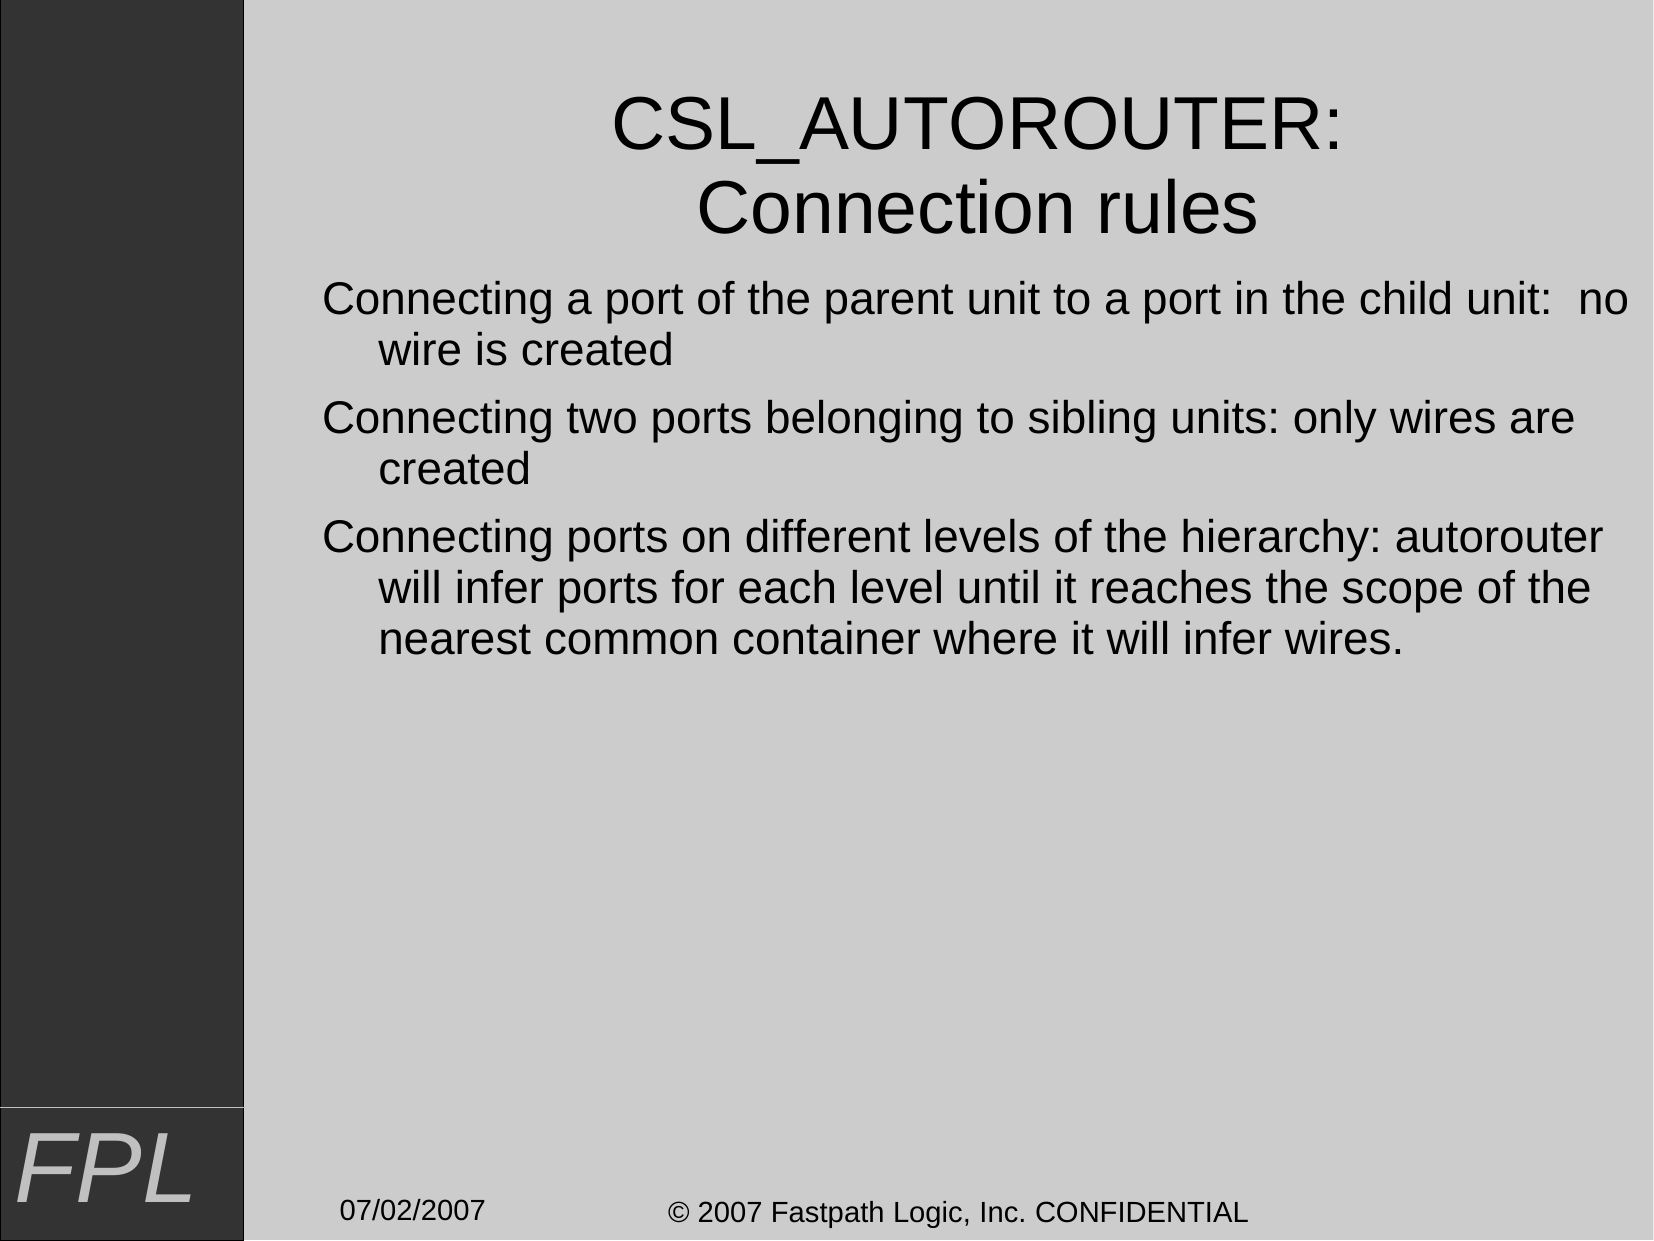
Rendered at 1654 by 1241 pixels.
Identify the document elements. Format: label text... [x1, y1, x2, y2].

title CSL_AUTOROUTER: Connection rules [427, 53, 1530, 272]
list Connecting a port of the parent unit to a port in the child unit: no wire is created Connecting two ports belonging to sibling units: only wires are created Connecting ports on different levels of the hierarchy: autorouter will infer ports for each level until it reaches the scope of the nearest common container where it will infer wires. [322, 272, 1635, 1179]
